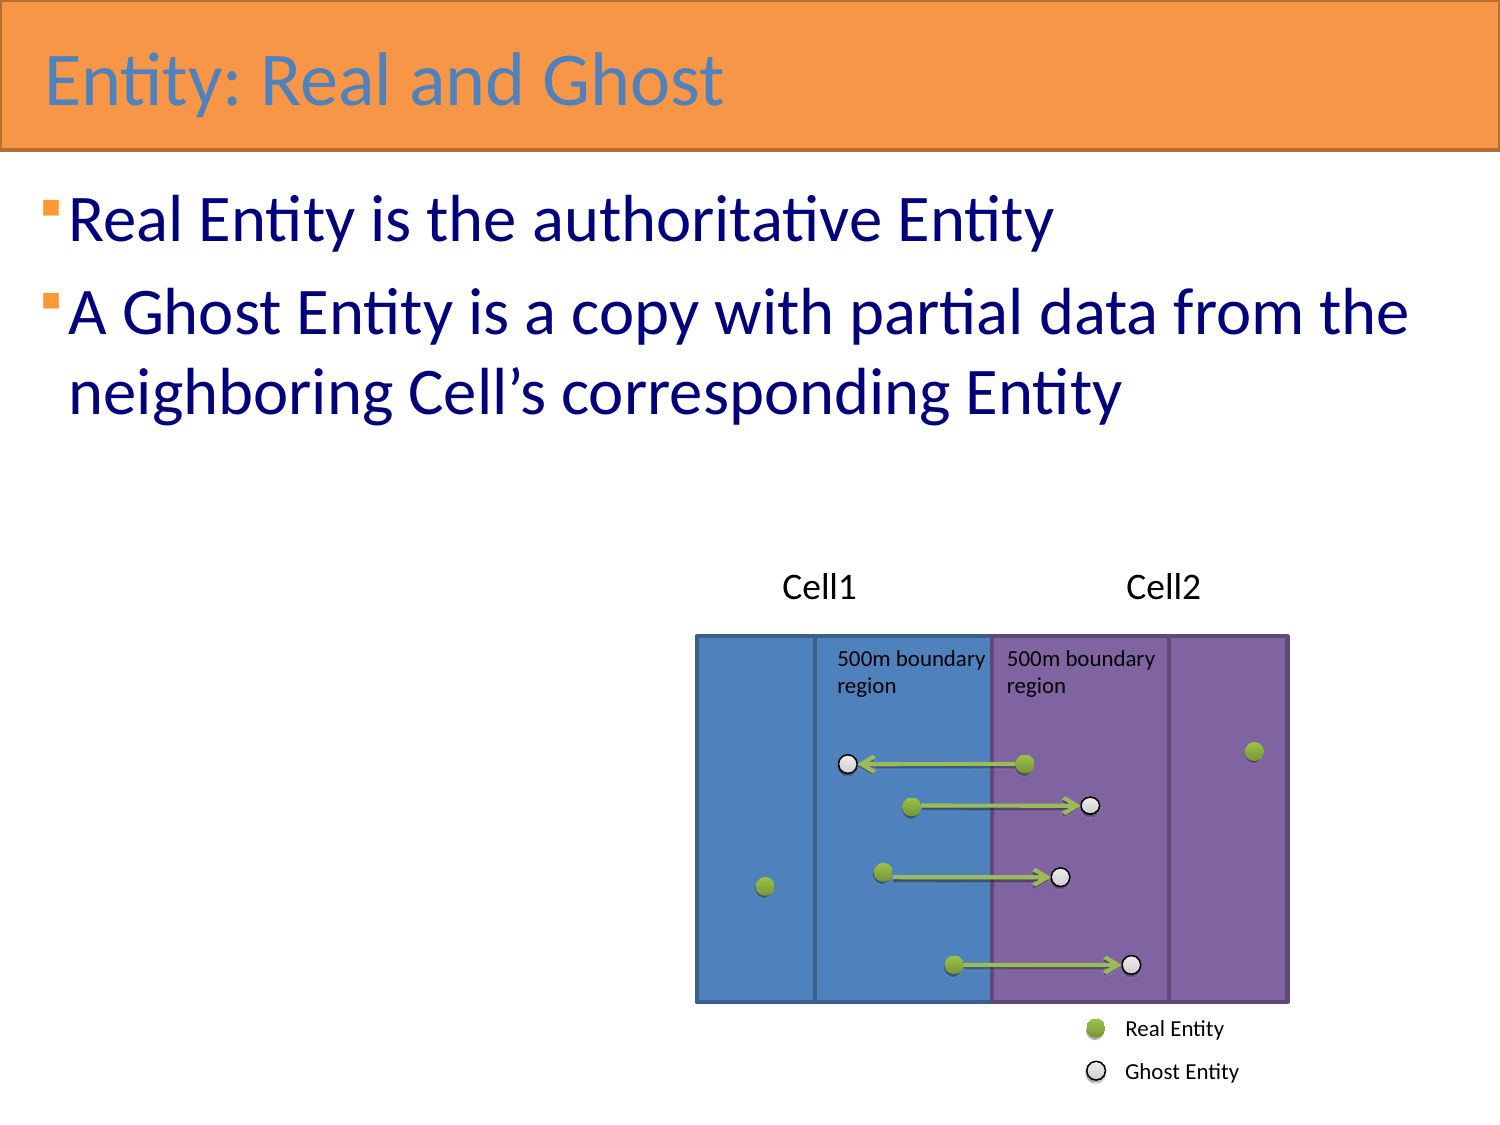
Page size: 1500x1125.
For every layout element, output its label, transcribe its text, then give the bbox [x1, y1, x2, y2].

text_box Cell1 [767, 554, 874, 615]
text_box [0, 0, 1500, 150]
text_box [697, 636, 1287, 1002]
text_box [1086, 1018, 1105, 1038]
text_box 500m boundary region [992, 636, 1218, 761]
text_box Real Entity [1105, 1006, 1301, 1049]
text_box Ghost Entity [1110, 1049, 1306, 1092]
text_box [1086, 1061, 1106, 1081]
text_box Real Entity is the authoritative Entity A Ghost Entity is a copy with partial data from the neighboring Cell’s corresponding Entity [30, 172, 1466, 1066]
text_box 500m boundary region [822, 636, 992, 706]
text_box Cell2 [1111, 554, 1218, 615]
title Entity: Real and Ghost [29, 21, 1188, 129]
